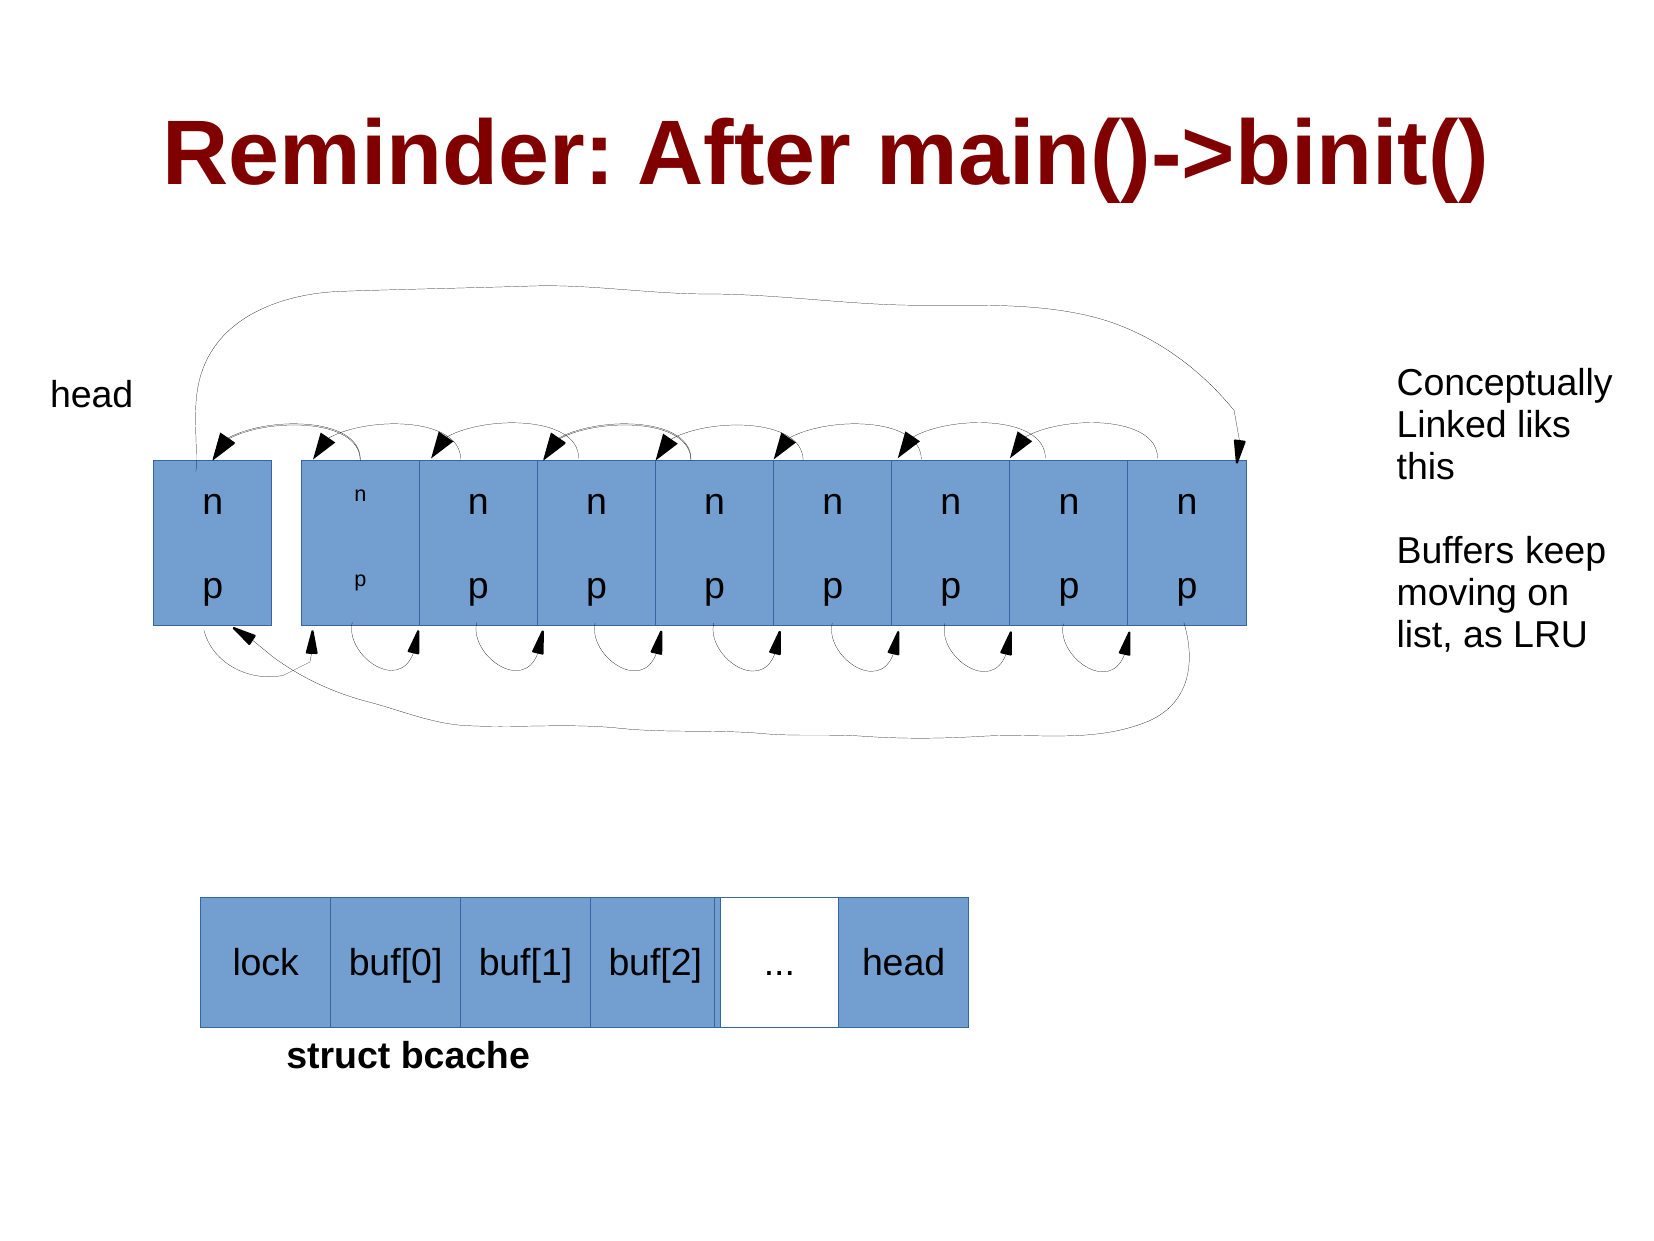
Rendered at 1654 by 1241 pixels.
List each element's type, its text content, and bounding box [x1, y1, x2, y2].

text_box n p [1127, 460, 1247, 626]
text_box n p [537, 460, 655, 626]
text_box lock [200, 897, 330, 1028]
text_box buf[0] [330, 897, 460, 1027]
text_box head [838, 897, 969, 1028]
title Reminder: After main()->binit() [82, 49, 1571, 257]
text_box buf[2] [590, 897, 714, 1027]
text_box n p [153, 460, 272, 626]
text_box n p [1009, 460, 1127, 626]
text_box ... [714, 897, 838, 1028]
text_box n p [301, 460, 419, 626]
text_box n p [891, 460, 1009, 626]
text_box n p [655, 460, 773, 626]
text_box struct bcache [271, 1027, 792, 1085]
text_box buf[1] [460, 897, 590, 1027]
text_box head [35, 366, 166, 426]
text_box n p [419, 460, 537, 626]
text_box Conceptually Linked liks this Buffers keep moving on list, as LRU [1381, 354, 1642, 664]
text_box n p [773, 460, 891, 626]
